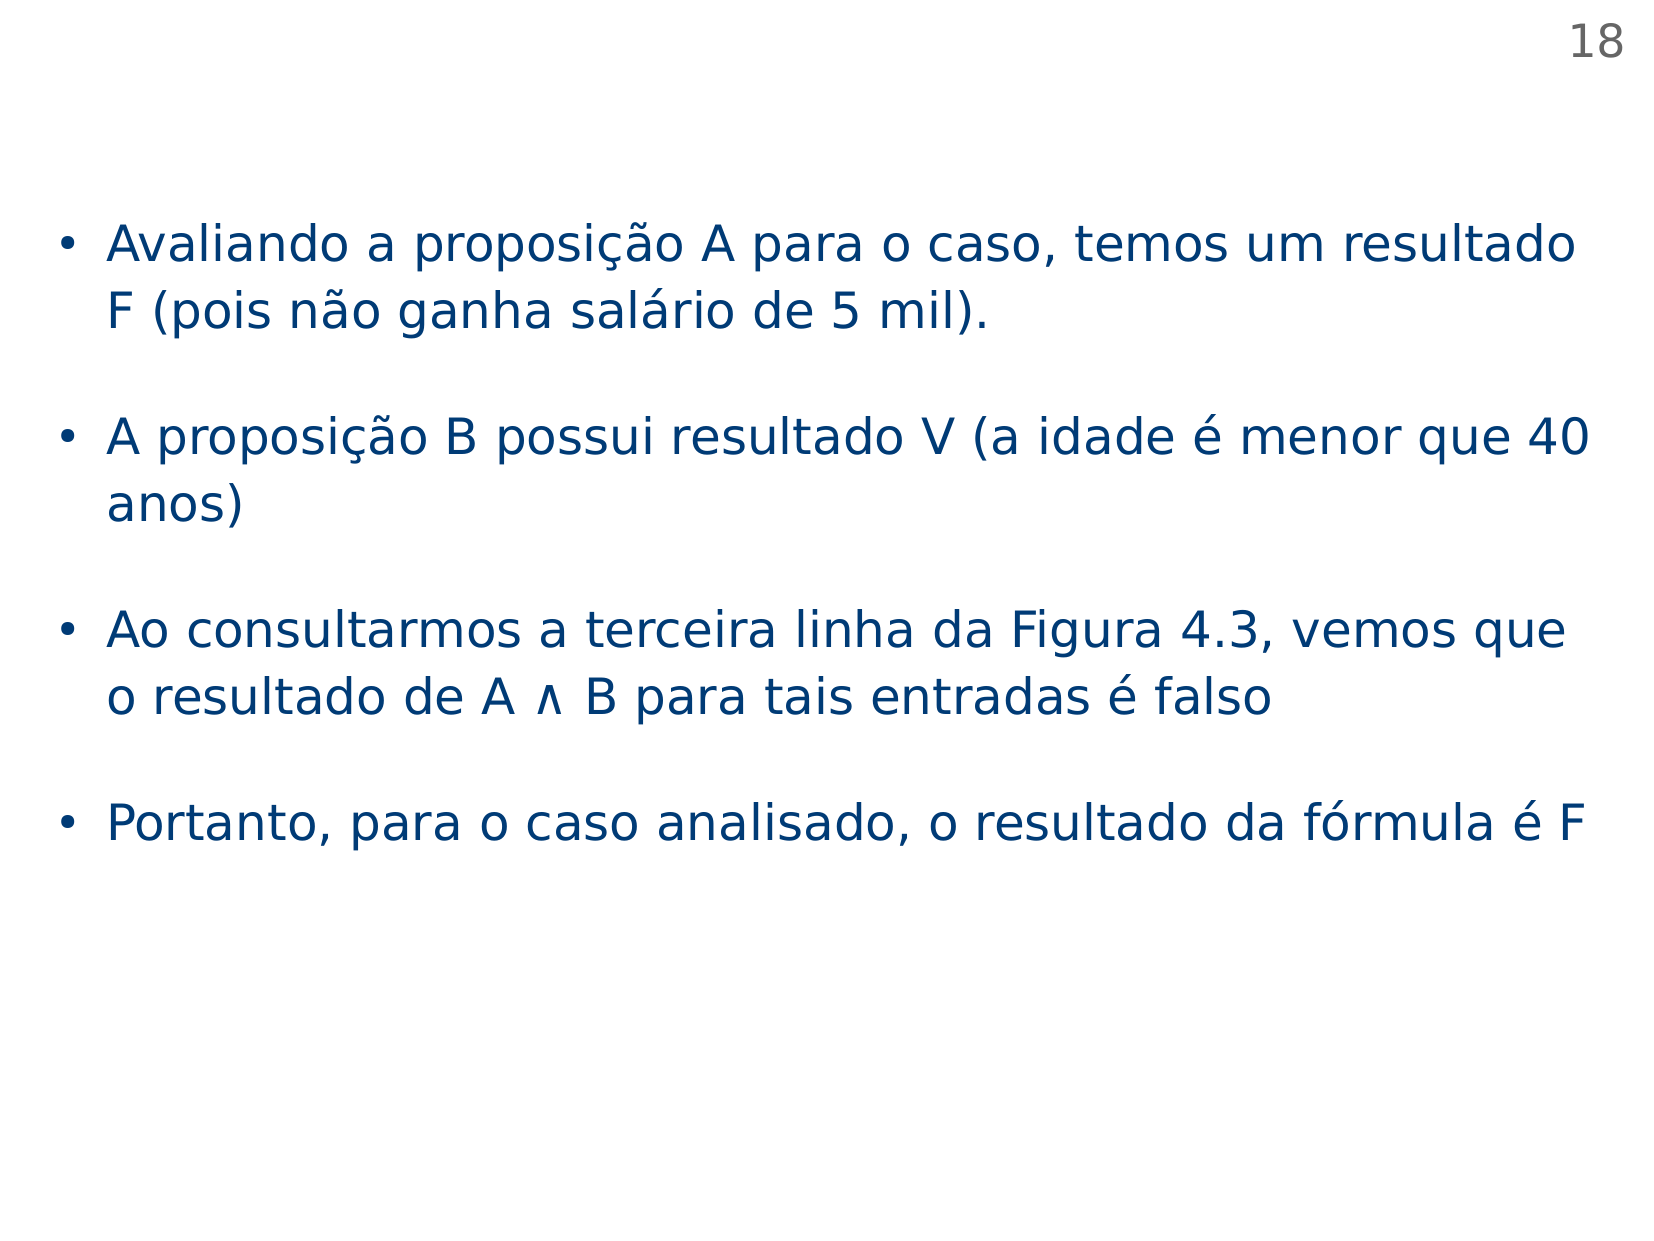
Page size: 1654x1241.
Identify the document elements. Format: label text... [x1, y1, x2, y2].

list Avaliando a proposição A para o caso, temos um resultado F (pois não ganha salário de 5 mil). A proposição B possui resultado V (a idade é menor que 40 anos) Ao consultarmos a terceira linha da Figura 4.3, vemos que o resultado de A ∧ B para tais entradas é falso Portanto, para o caso analisado, o resultado da fórmula é F [59, 206, 1595, 1223]
